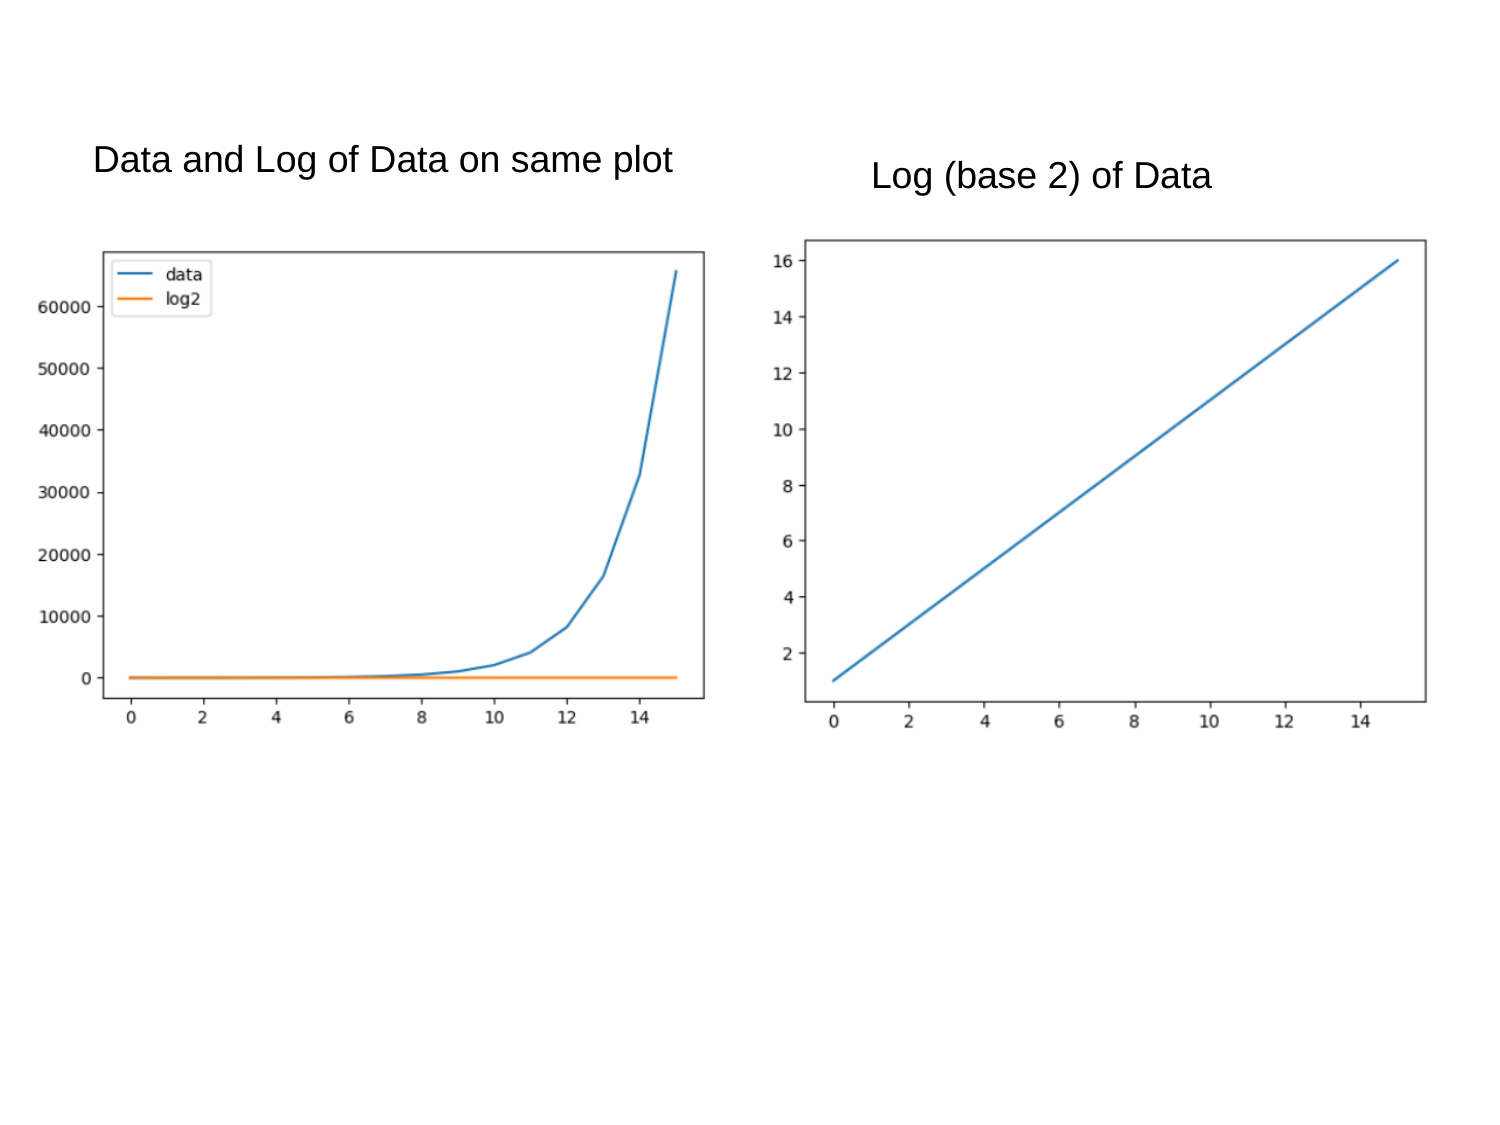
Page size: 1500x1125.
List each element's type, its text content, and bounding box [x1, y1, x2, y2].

picture [738, 219, 1451, 739]
text_box Log (base 2) of Data [856, 147, 1388, 205]
text_box Data and Log of Data on same plot [78, 131, 699, 231]
picture [29, 236, 719, 739]
